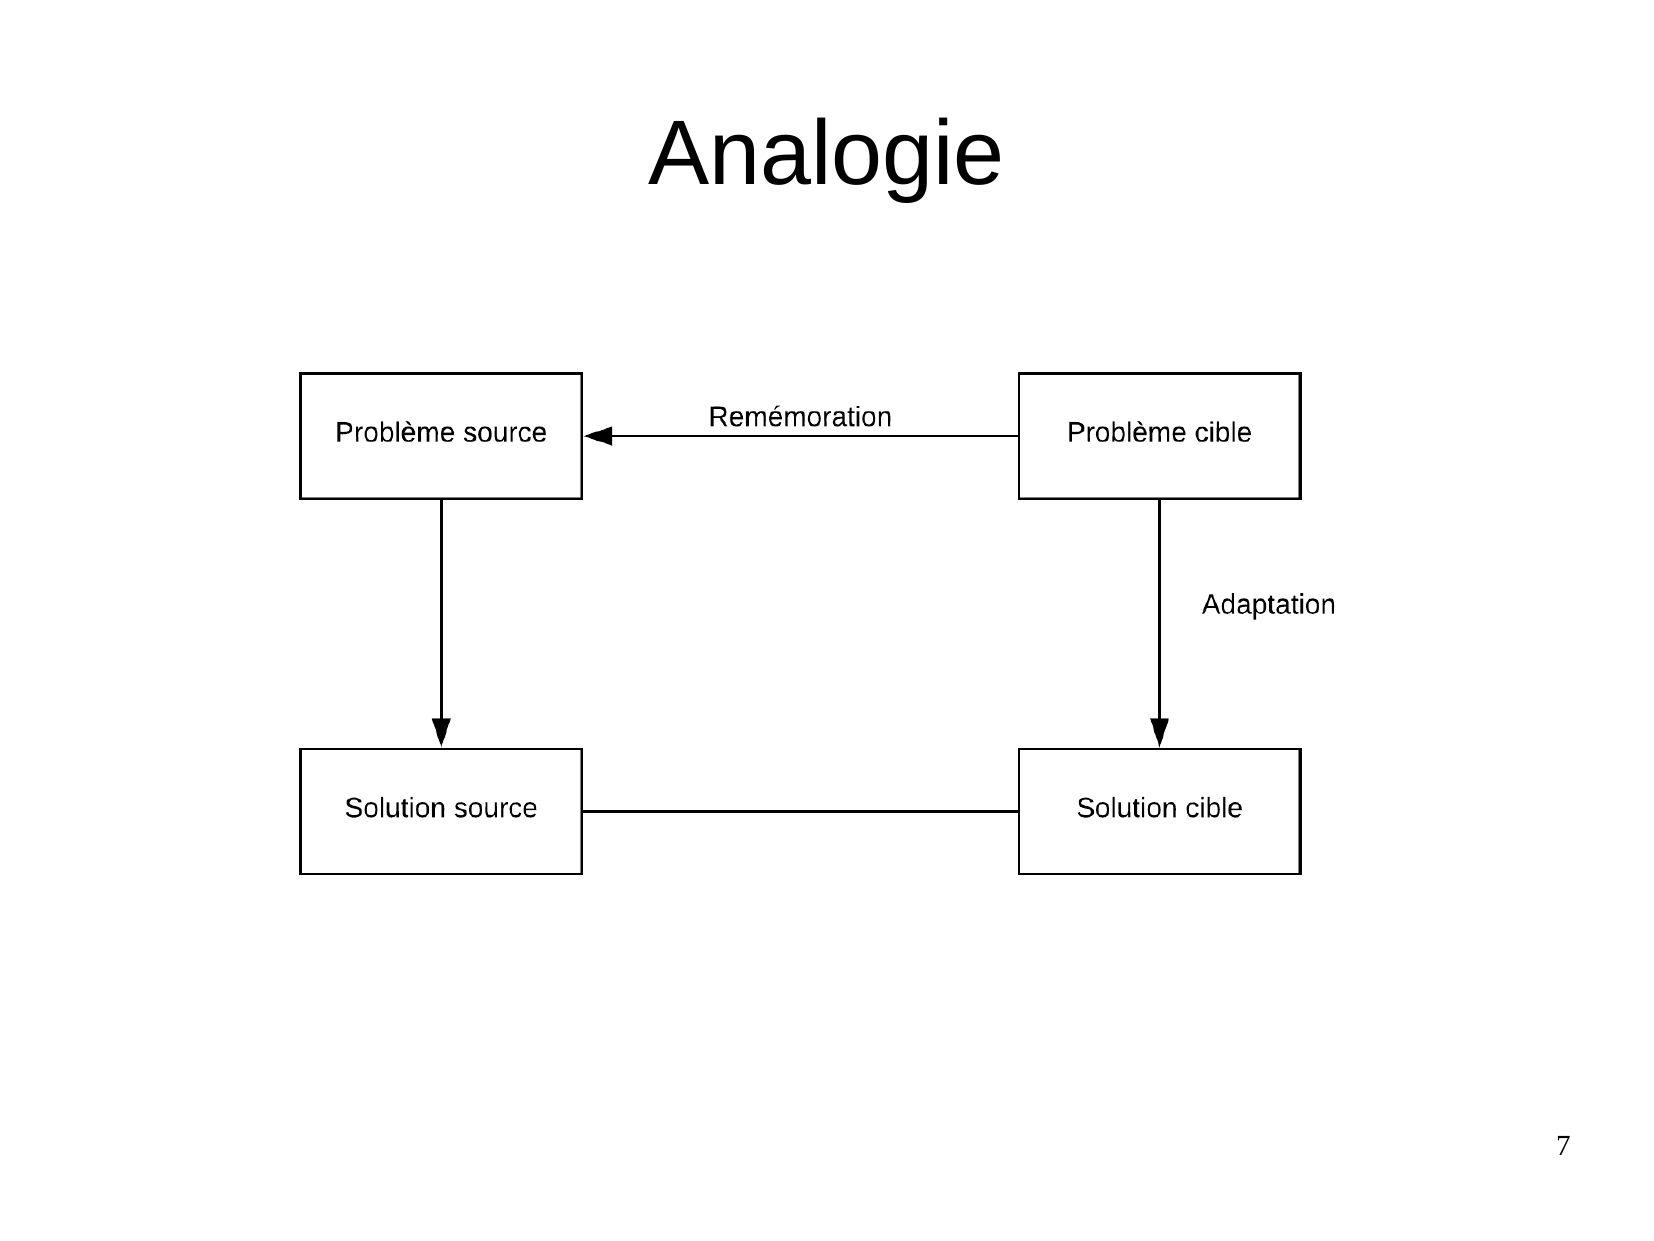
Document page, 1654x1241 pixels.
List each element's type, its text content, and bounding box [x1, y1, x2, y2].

title Analogie [82, 49, 1571, 257]
picture [222, 326, 1388, 910]
